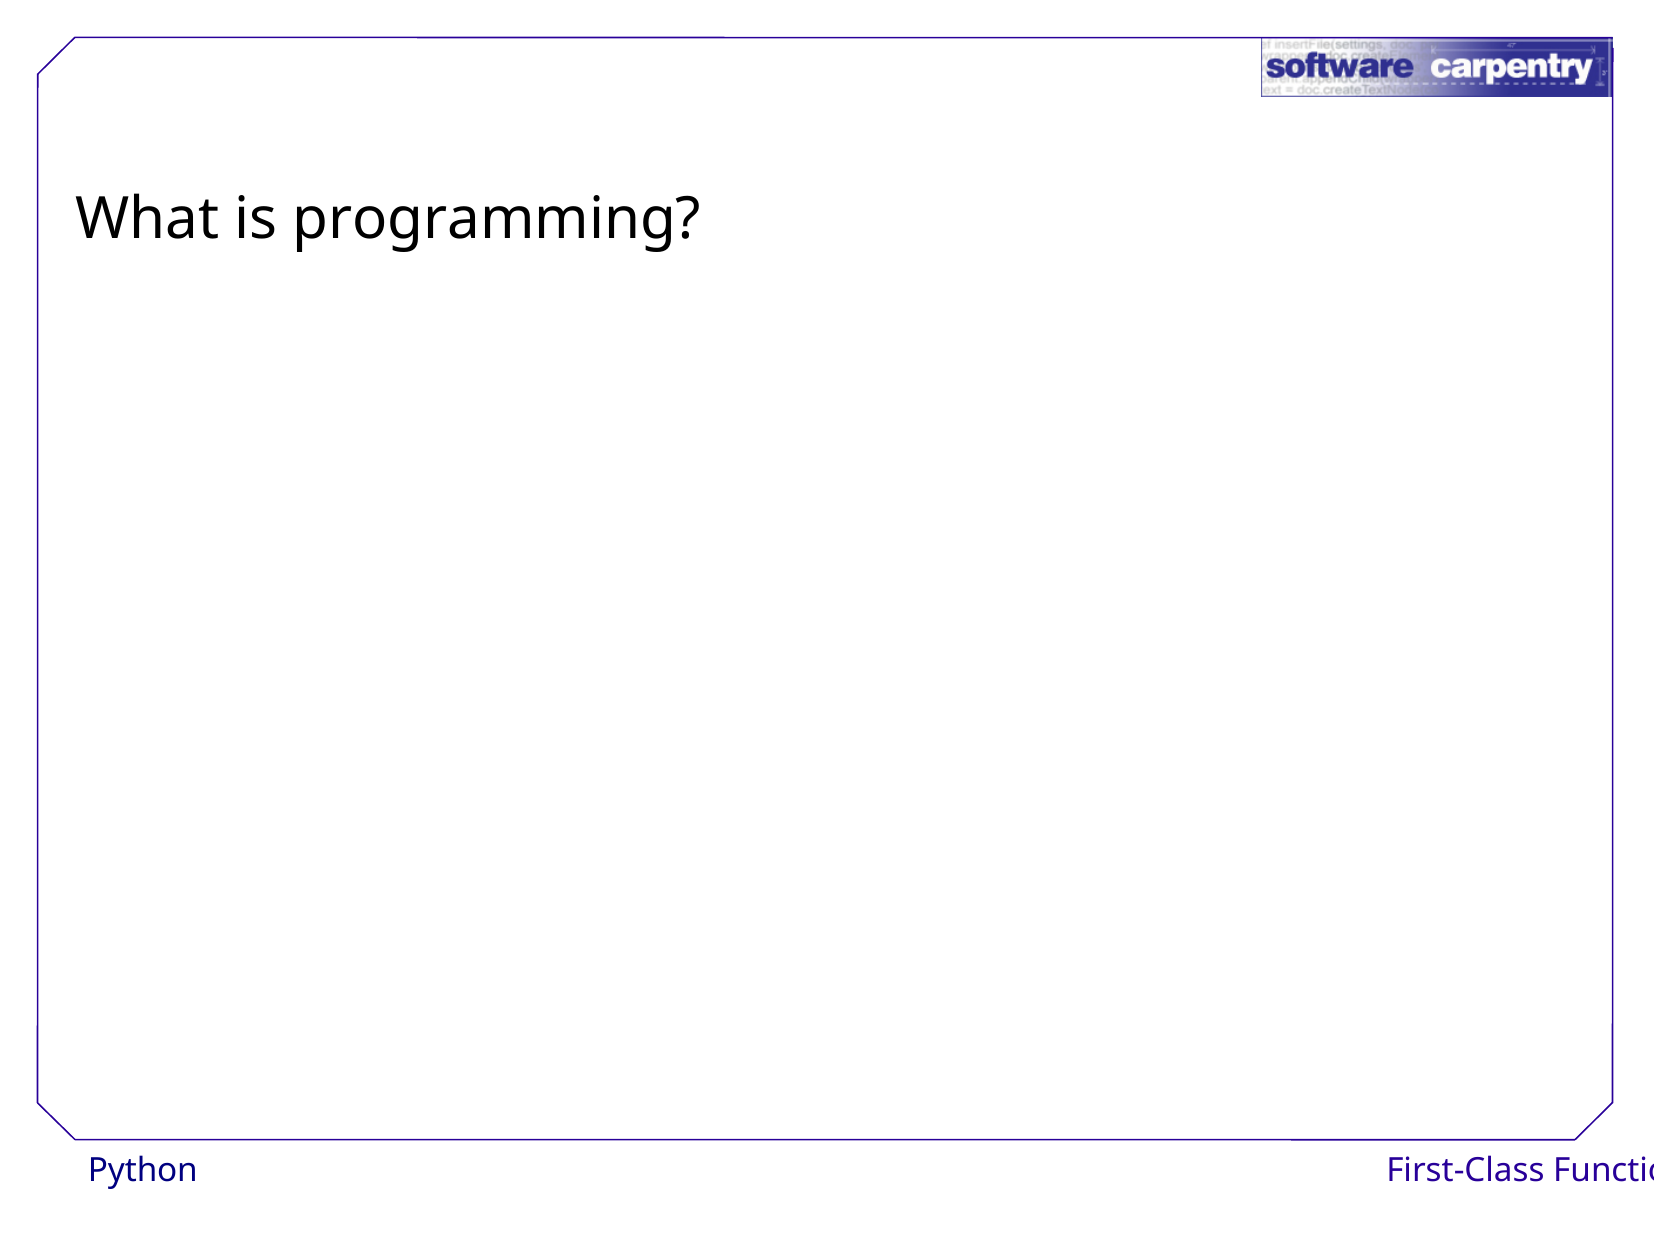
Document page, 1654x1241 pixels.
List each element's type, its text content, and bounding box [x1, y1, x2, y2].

text_box What is programming? [60, 137, 867, 364]
picture [1261, 39, 1613, 97]
